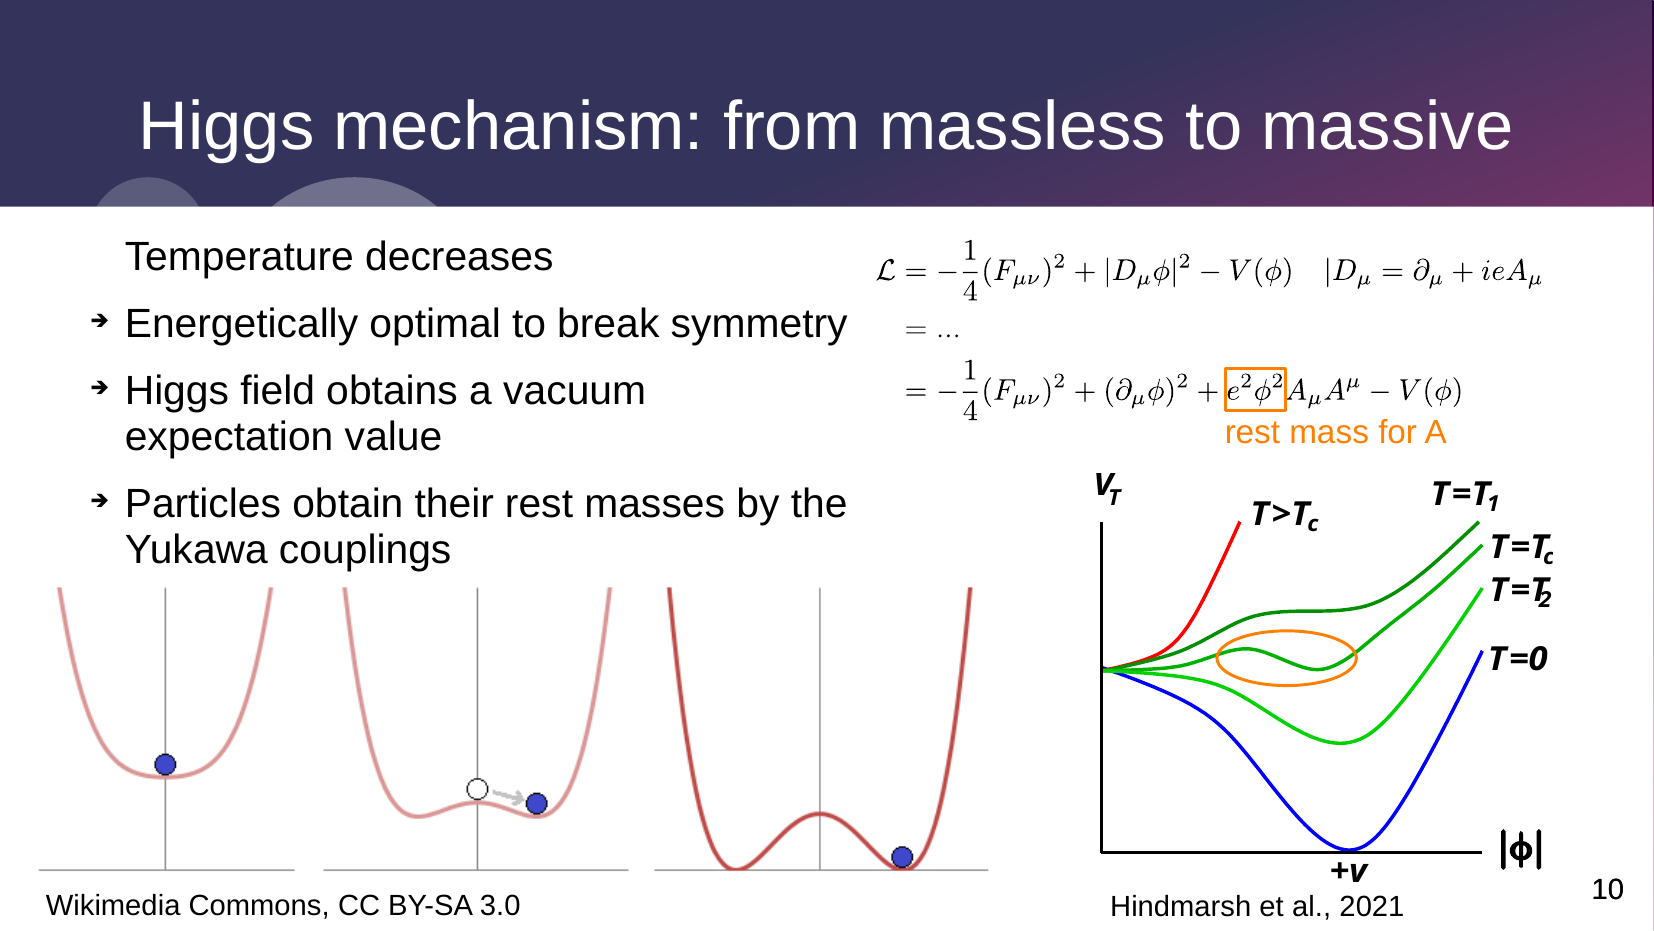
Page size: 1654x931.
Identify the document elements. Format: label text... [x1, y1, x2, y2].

title Higgs mechanism: from massless to massive [88, 44, 1565, 207]
picture [29, 576, 1000, 887]
list Temperature decreases Energetically optimal to break symmetry Higgs field obtains a vacuum expectation value Particles obtain their rest masses by the Yukawa couplings [90, 232, 863, 576]
text_box rest mass for A [1210, 406, 1492, 467]
picture [875, 239, 1542, 421]
picture [1095, 473, 1553, 882]
text_box Hindmarsh et al., 2021 [1095, 882, 1596, 931]
text_box Wikimedia Commons, CC BY-SA 3.0 [31, 881, 714, 930]
picture [1227, 370, 1284, 406]
